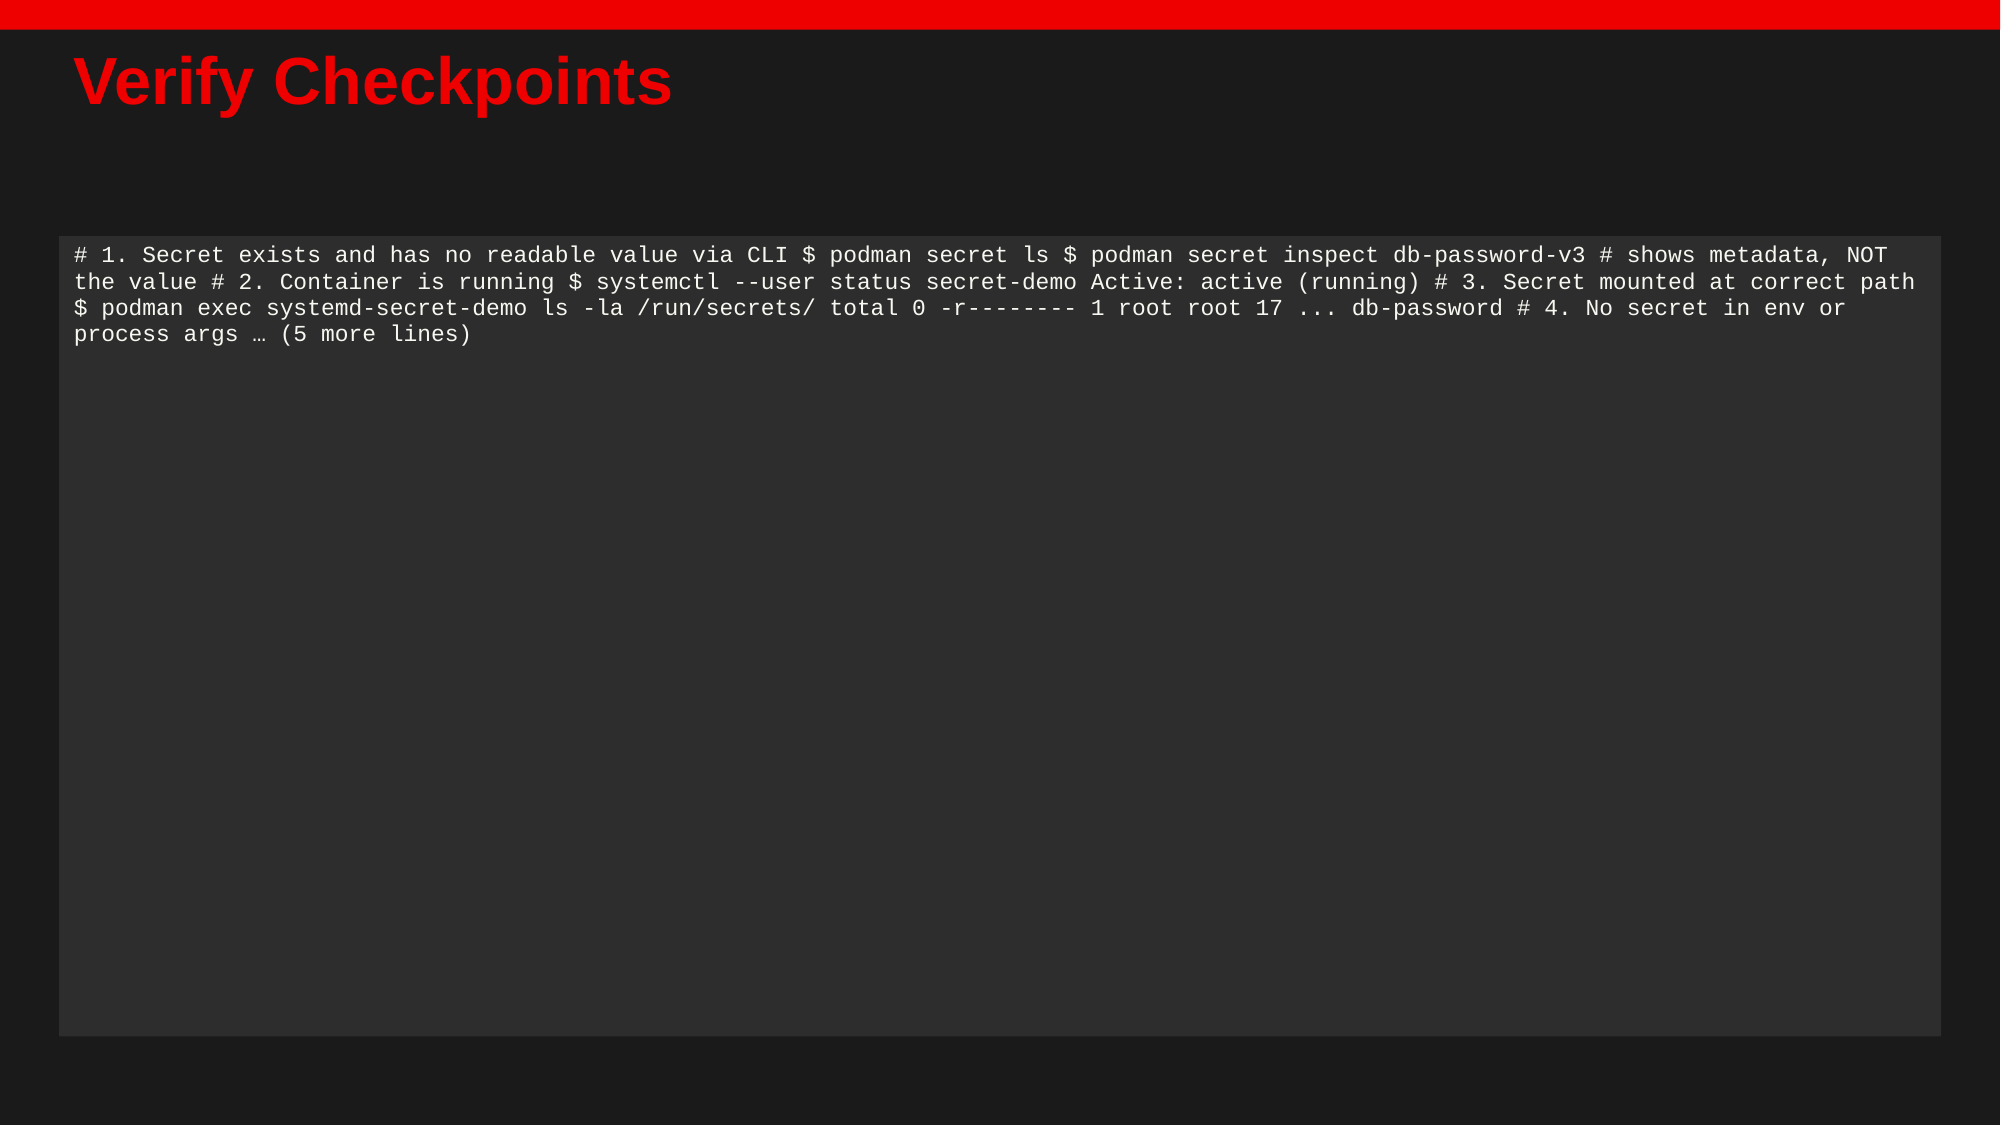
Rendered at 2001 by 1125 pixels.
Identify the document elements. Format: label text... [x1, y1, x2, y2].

text_box # 1. Secret exists and has no readable value via CLI $ podman secret ls $ podman secret inspect db-password-v3 # shows metadata, NOT the value # 2. Container is running $ systemctl --user status secret-demo Active: active (running) # 3. Secret mounted at correct path $ podman exec systemd-secret-demo ls -la /run/secrets/ total 0 -r-------- 1 root root 17 ... db-password # 4. No secret in env or process args … (5 more lines) [59, 236, 1942, 1037]
text_box Verify Checkpoints [59, 36, 1942, 208]
text_box [0, 0, 2001, 30]
